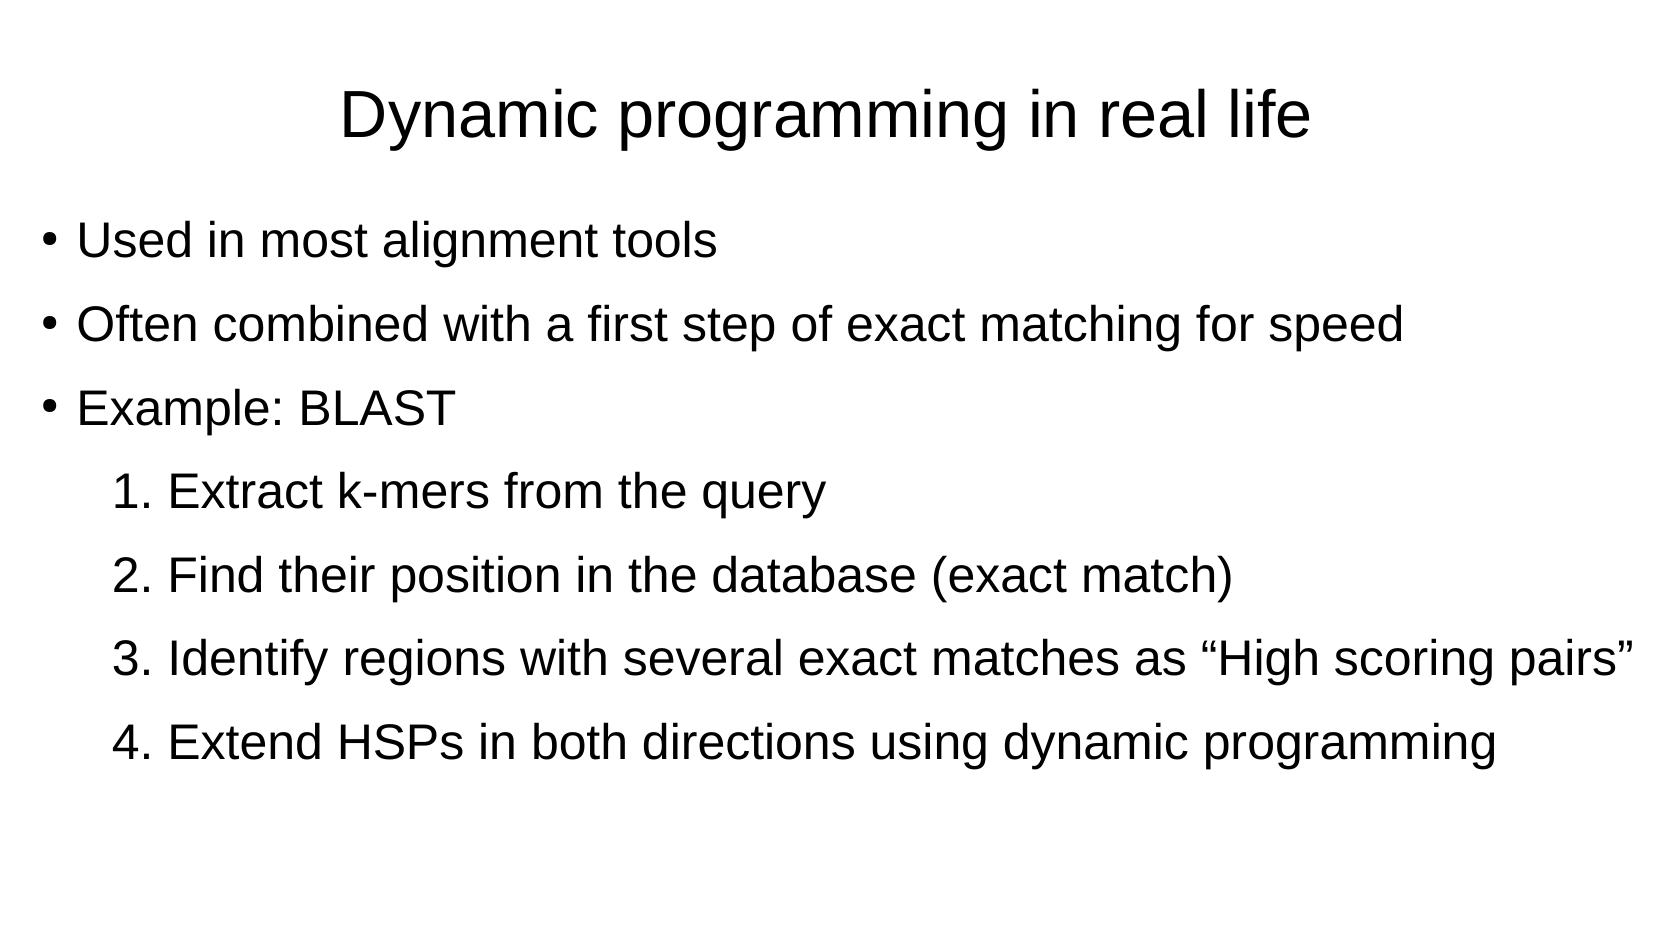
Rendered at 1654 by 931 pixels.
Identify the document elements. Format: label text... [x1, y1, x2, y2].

subtitle Used in most alignment tools Often combined with a first step of exact matching for speed Example: BLAST 1. Extract k-mers from the query 2. Find their position in the database (exact match) 3. Identify regions with several exact matches as “High scoring pairs” 4. Extend HSPs in both directions using dynamic programming [40, 184, 1645, 854]
title Dynamic programming in real life [82, 37, 1571, 184]
